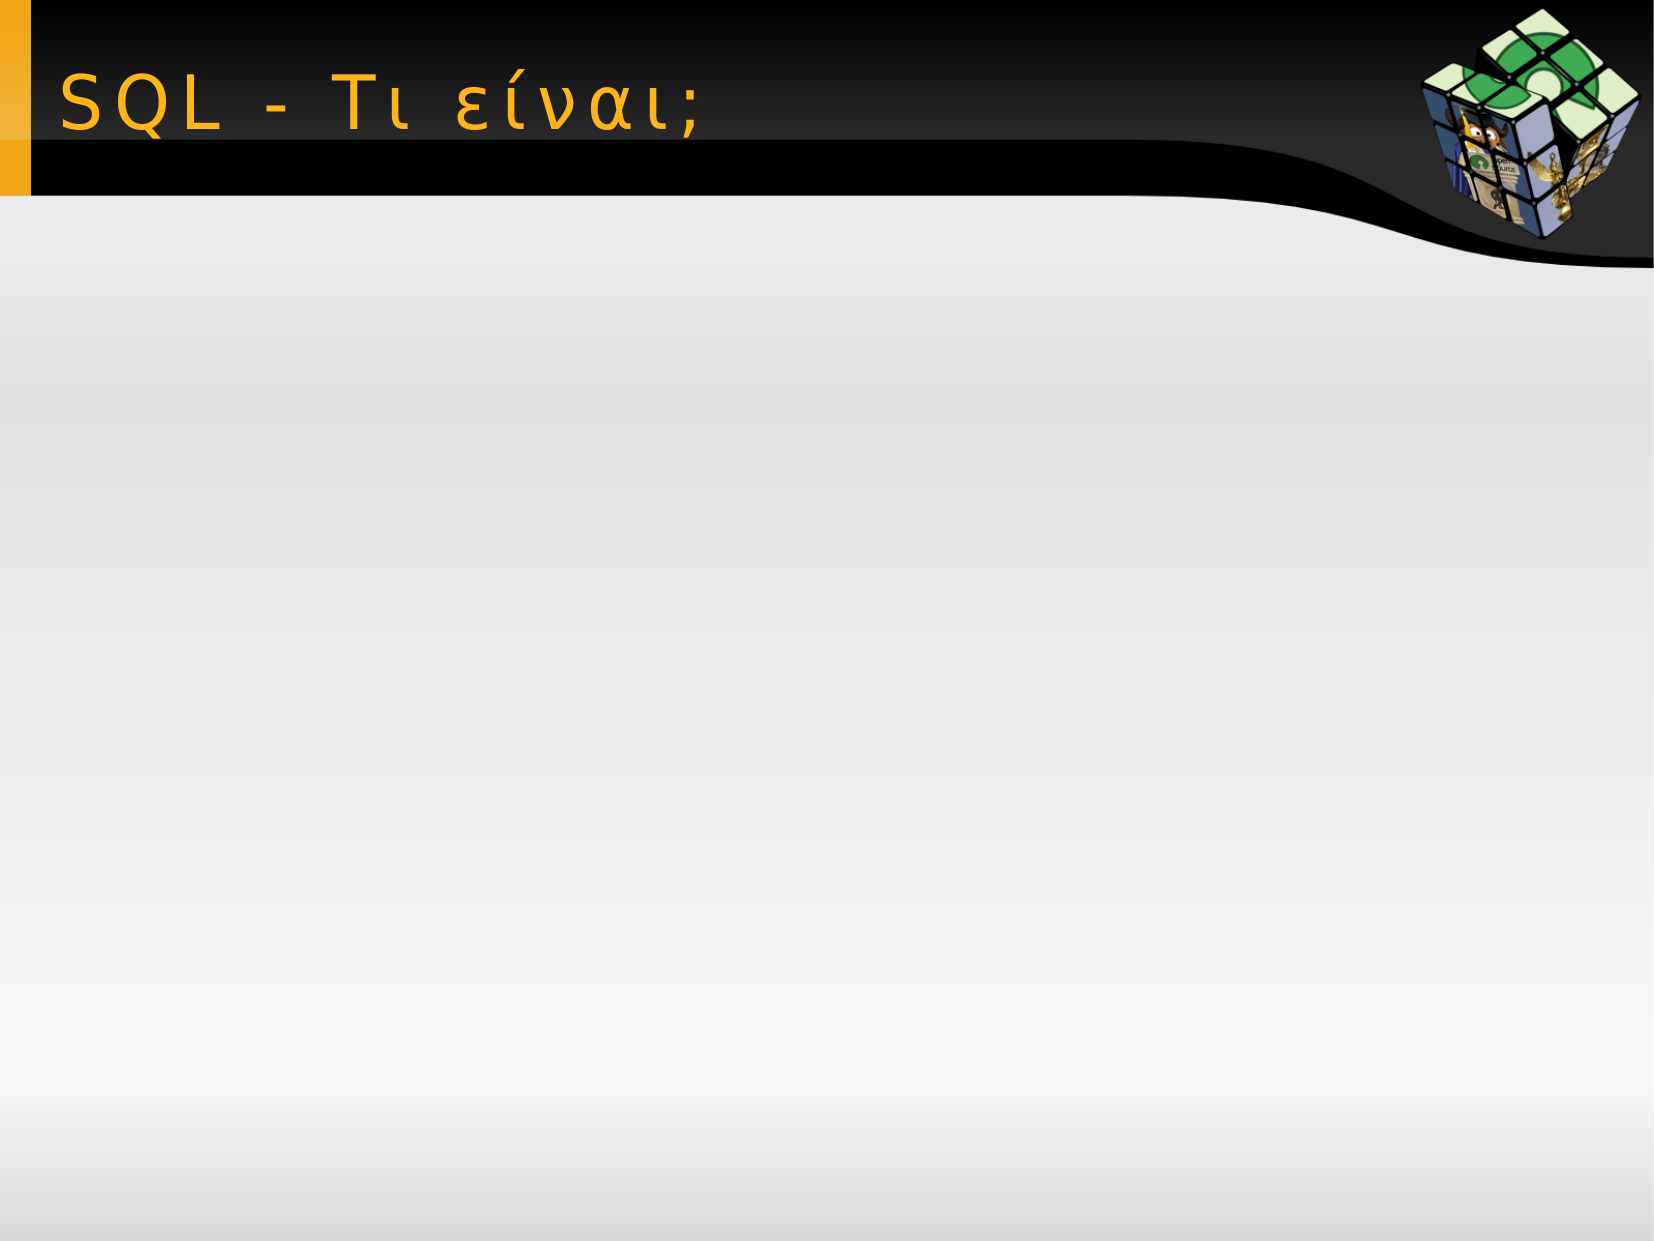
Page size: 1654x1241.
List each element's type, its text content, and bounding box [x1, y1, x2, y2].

title SQL - Τι είναι; [59, 29, 1270, 178]
picture [0, 0, 1654, 1241]
